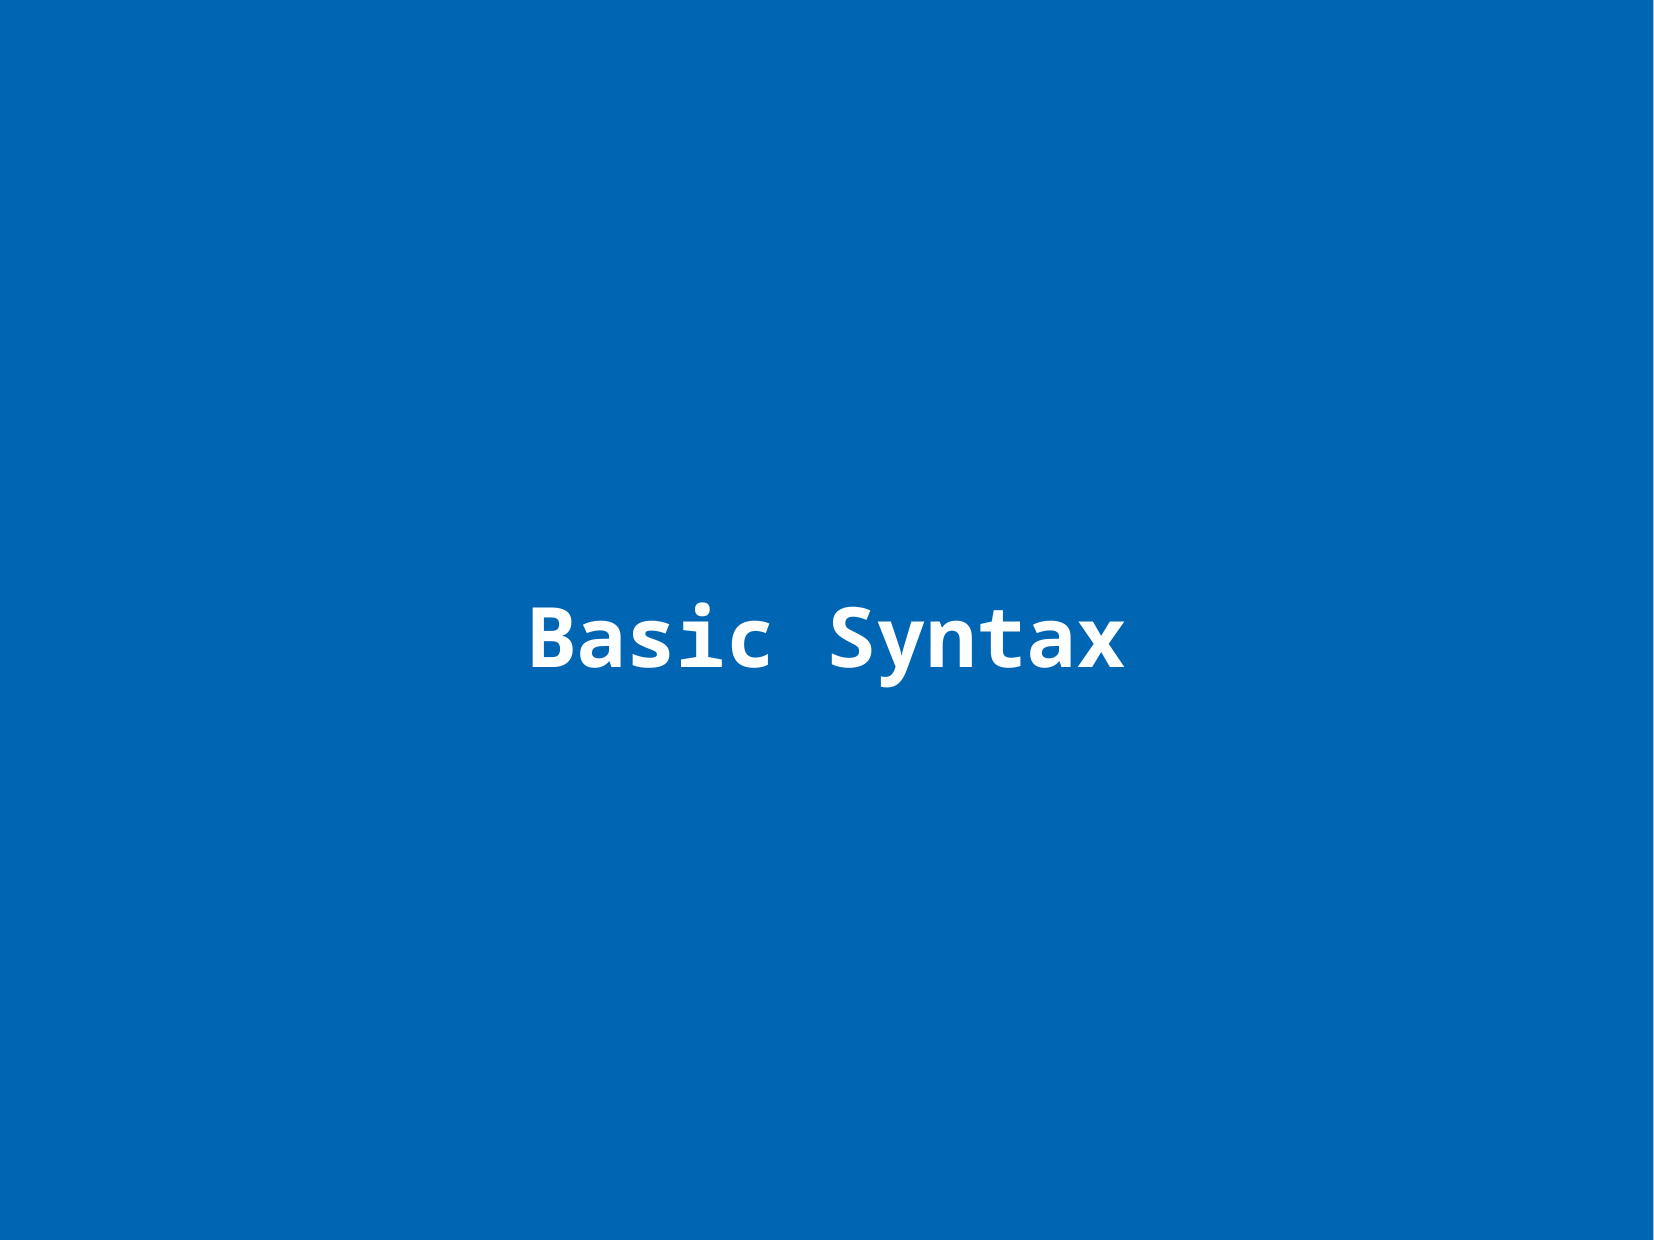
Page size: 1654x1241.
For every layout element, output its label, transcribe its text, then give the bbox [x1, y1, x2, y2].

text_box Basic Syntax [261, 571, 1393, 670]
